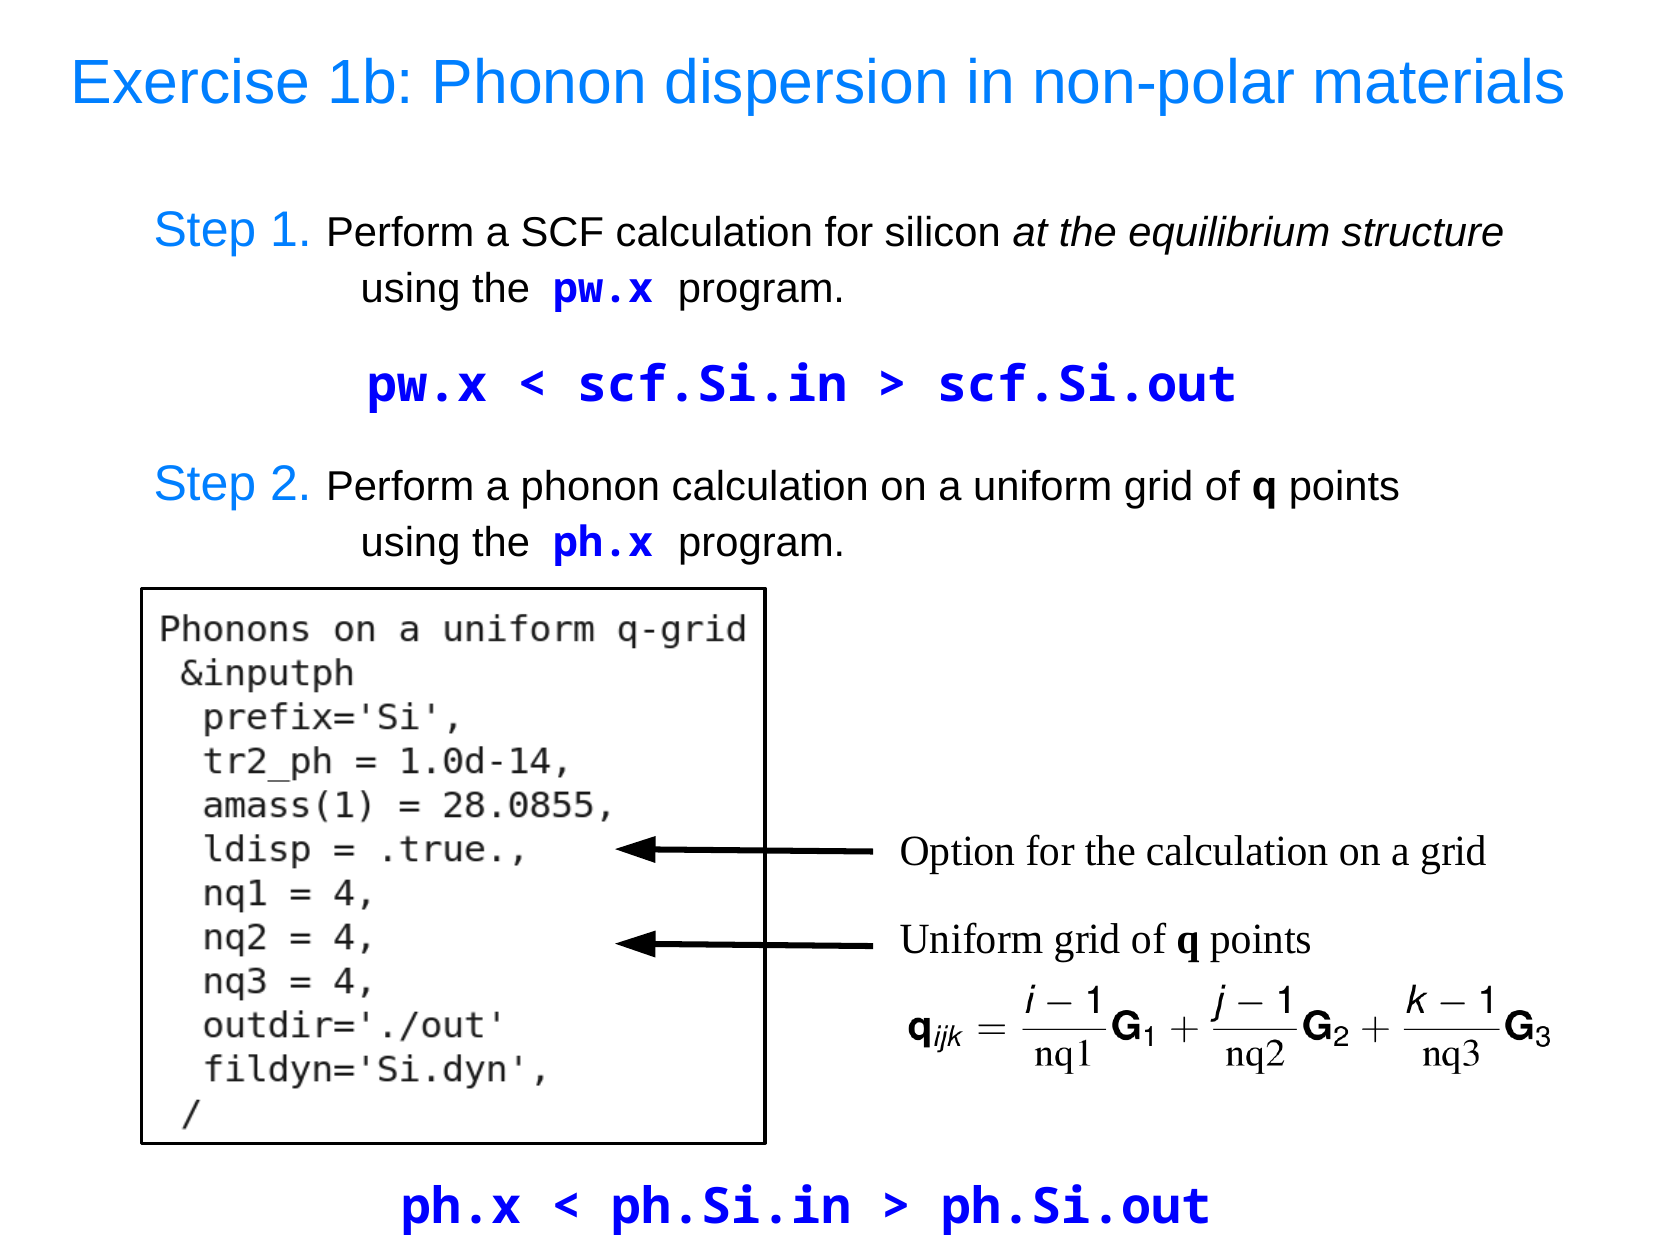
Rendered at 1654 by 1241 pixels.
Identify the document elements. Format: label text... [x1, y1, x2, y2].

picture [150, 603, 759, 1142]
list Step 1. Perform a SCF calculation for silicon at the equilibrium structure using the pw.x program. [82, 201, 1571, 332]
chart [779, 702, 1606, 976]
list pw.x < scf.Si.in > scf.Si.out [296, 348, 1281, 471]
picture [903, 971, 1557, 1081]
title Exercise 1b: Phonon dispersion in non-polar materials [45, 0, 1572, 186]
list Step 2. Perform a phonon calculation on a uniform grid of q points using the ph.x program. [82, 455, 1571, 586]
list ph.x < ph.Si.in > ph.Si.out [330, 1170, 1316, 1241]
